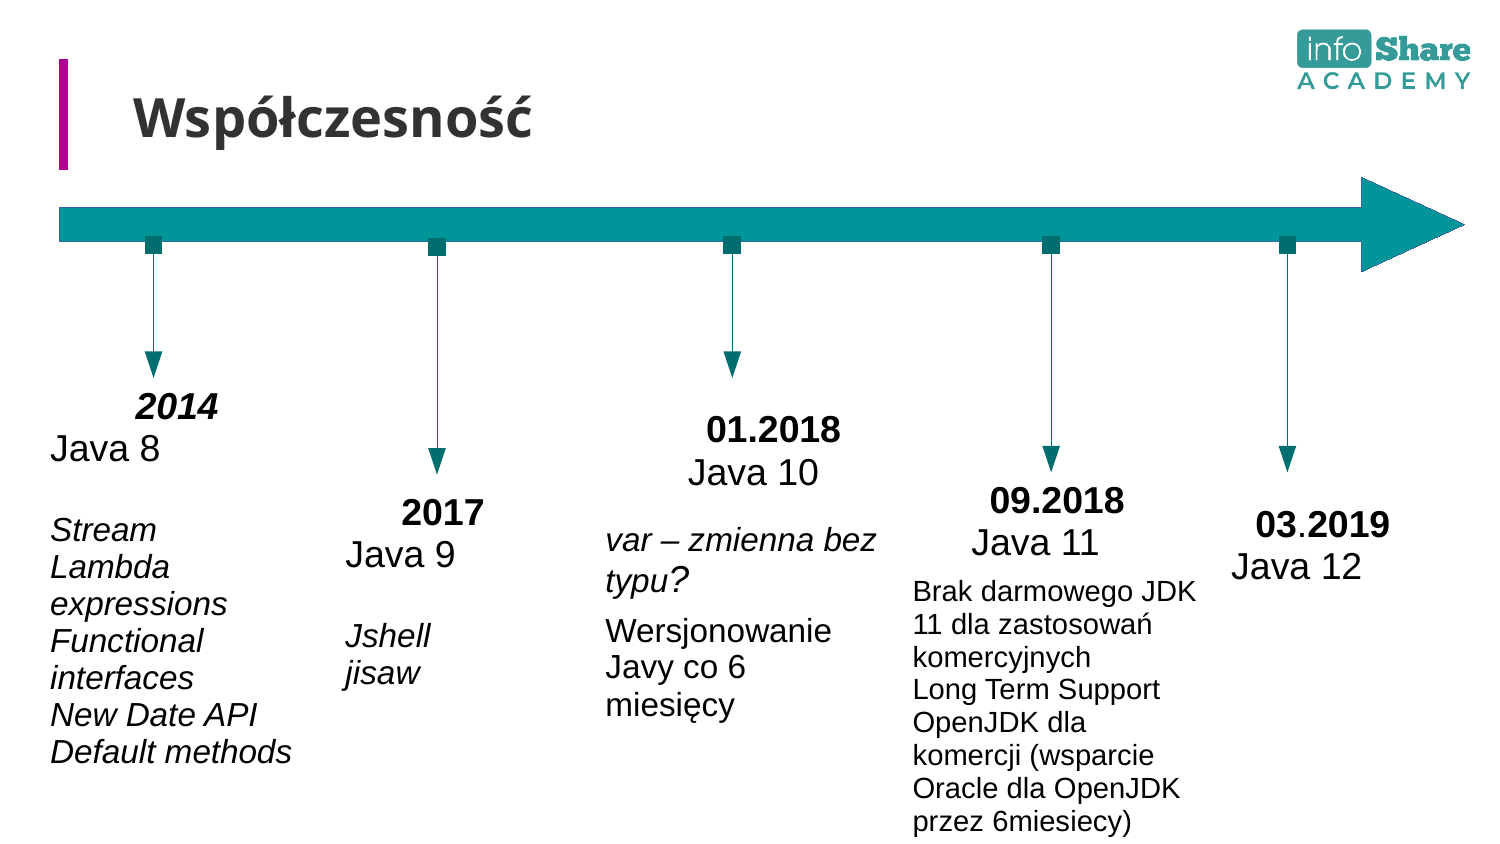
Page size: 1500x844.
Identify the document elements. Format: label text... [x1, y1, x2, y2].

text_box [59, 177, 1465, 272]
text_box 09.2018 Java 11 [956, 472, 1158, 567]
picture [1267, 0, 1500, 119]
text_box var – zmienna bez typu? Wersjonowanie Javy co 6 miesięcy [590, 513, 898, 733]
title Współczesność [118, 59, 1248, 200]
text_box 01.2018 Java 10 [673, 401, 875, 513]
text_box 2017 Java 9 Jshell jisaw [330, 484, 556, 700]
text_box Brak darmowego JDK 11 dla zastosowań komercyjnych Long Term Support OpenJDK dla komercji (wsparcie Oracle dla OpenJDK przez 6miesiecy) [897, 567, 1217, 844]
text_box 2014 Java 8 Stream Lambda expressions Functional interfaces New Date API Default methods [35, 377, 319, 839]
text_box 03.2019 Java 12 [1216, 496, 1430, 650]
